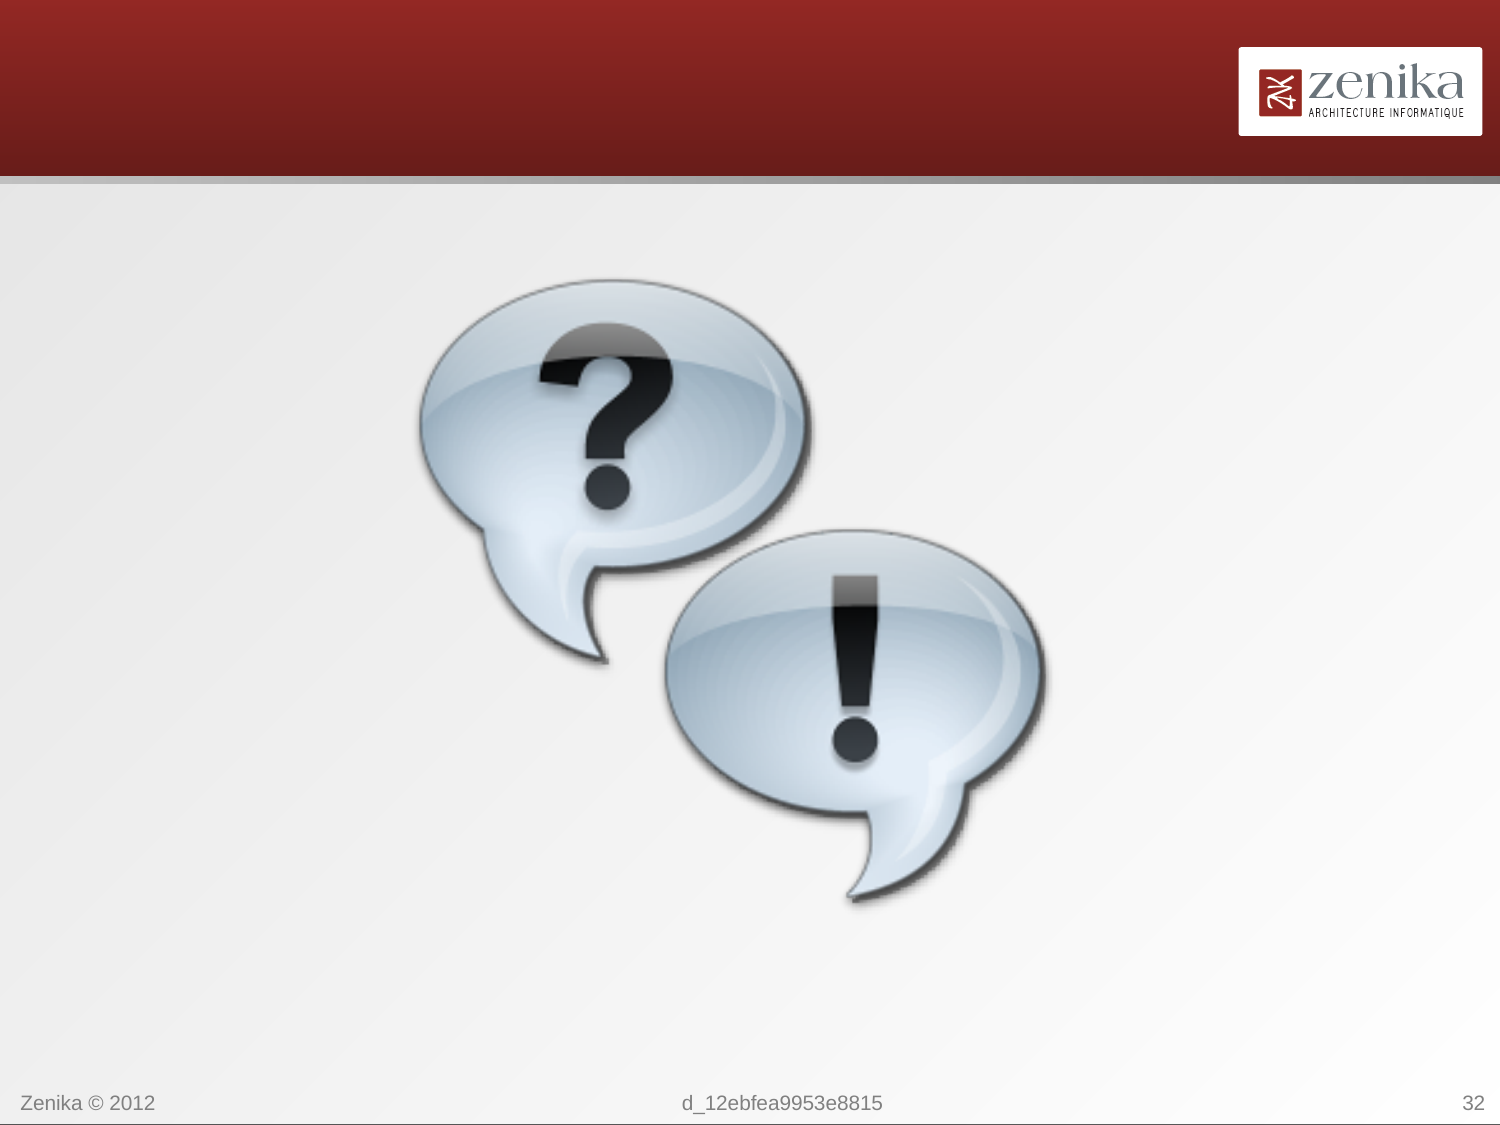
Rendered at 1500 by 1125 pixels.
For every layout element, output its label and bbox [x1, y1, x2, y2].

picture [1257, 58, 1464, 125]
picture [408, 263, 1062, 916]
